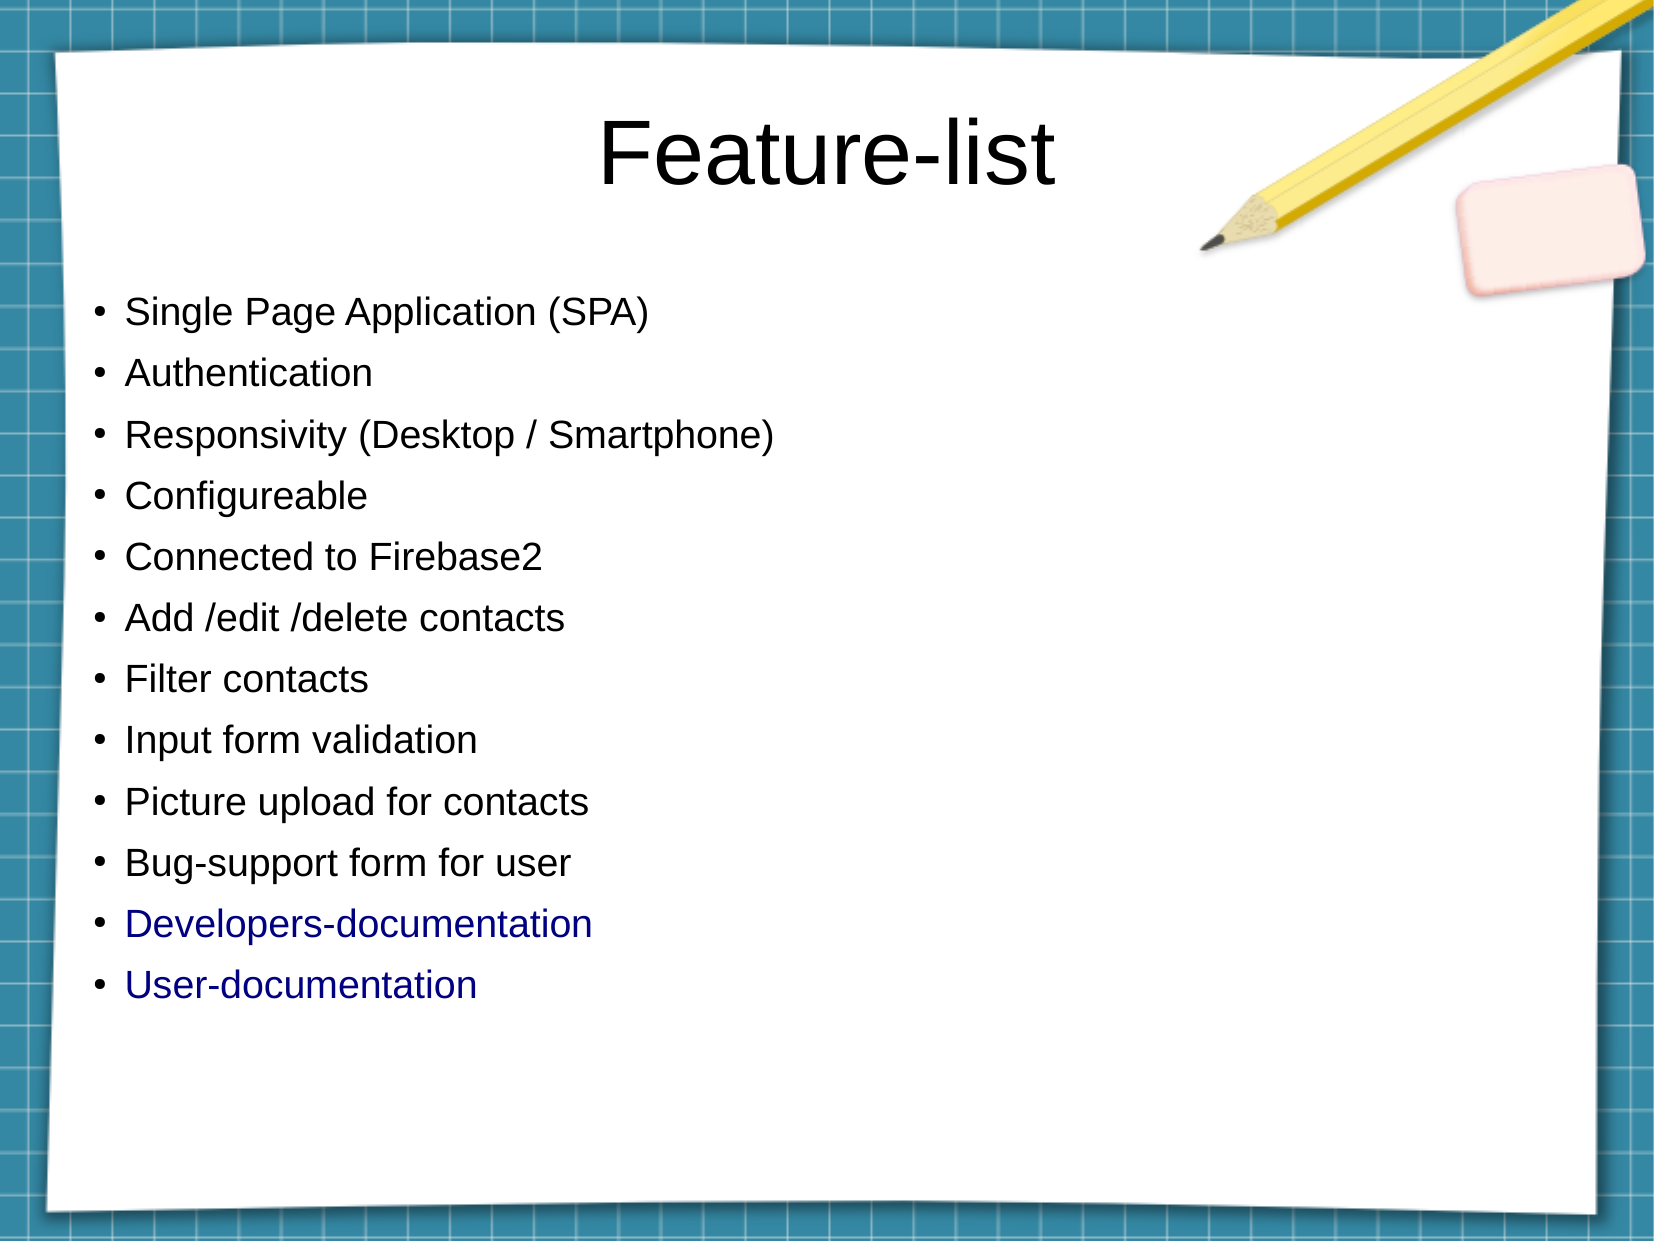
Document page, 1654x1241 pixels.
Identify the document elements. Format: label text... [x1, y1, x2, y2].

title Feature-list [82, 49, 1571, 257]
picture [0, 0, 1654, 1241]
list Single Page Application (SPA) Authentication Responsivity (Desktop / Smartphone) Configureable Connected to Firebase2 Add /edit /delete contacts Filter contacts Input form validation Picture upload for contacts Bug-support form for user Developers-documentation User-documentation [82, 290, 1571, 1010]
